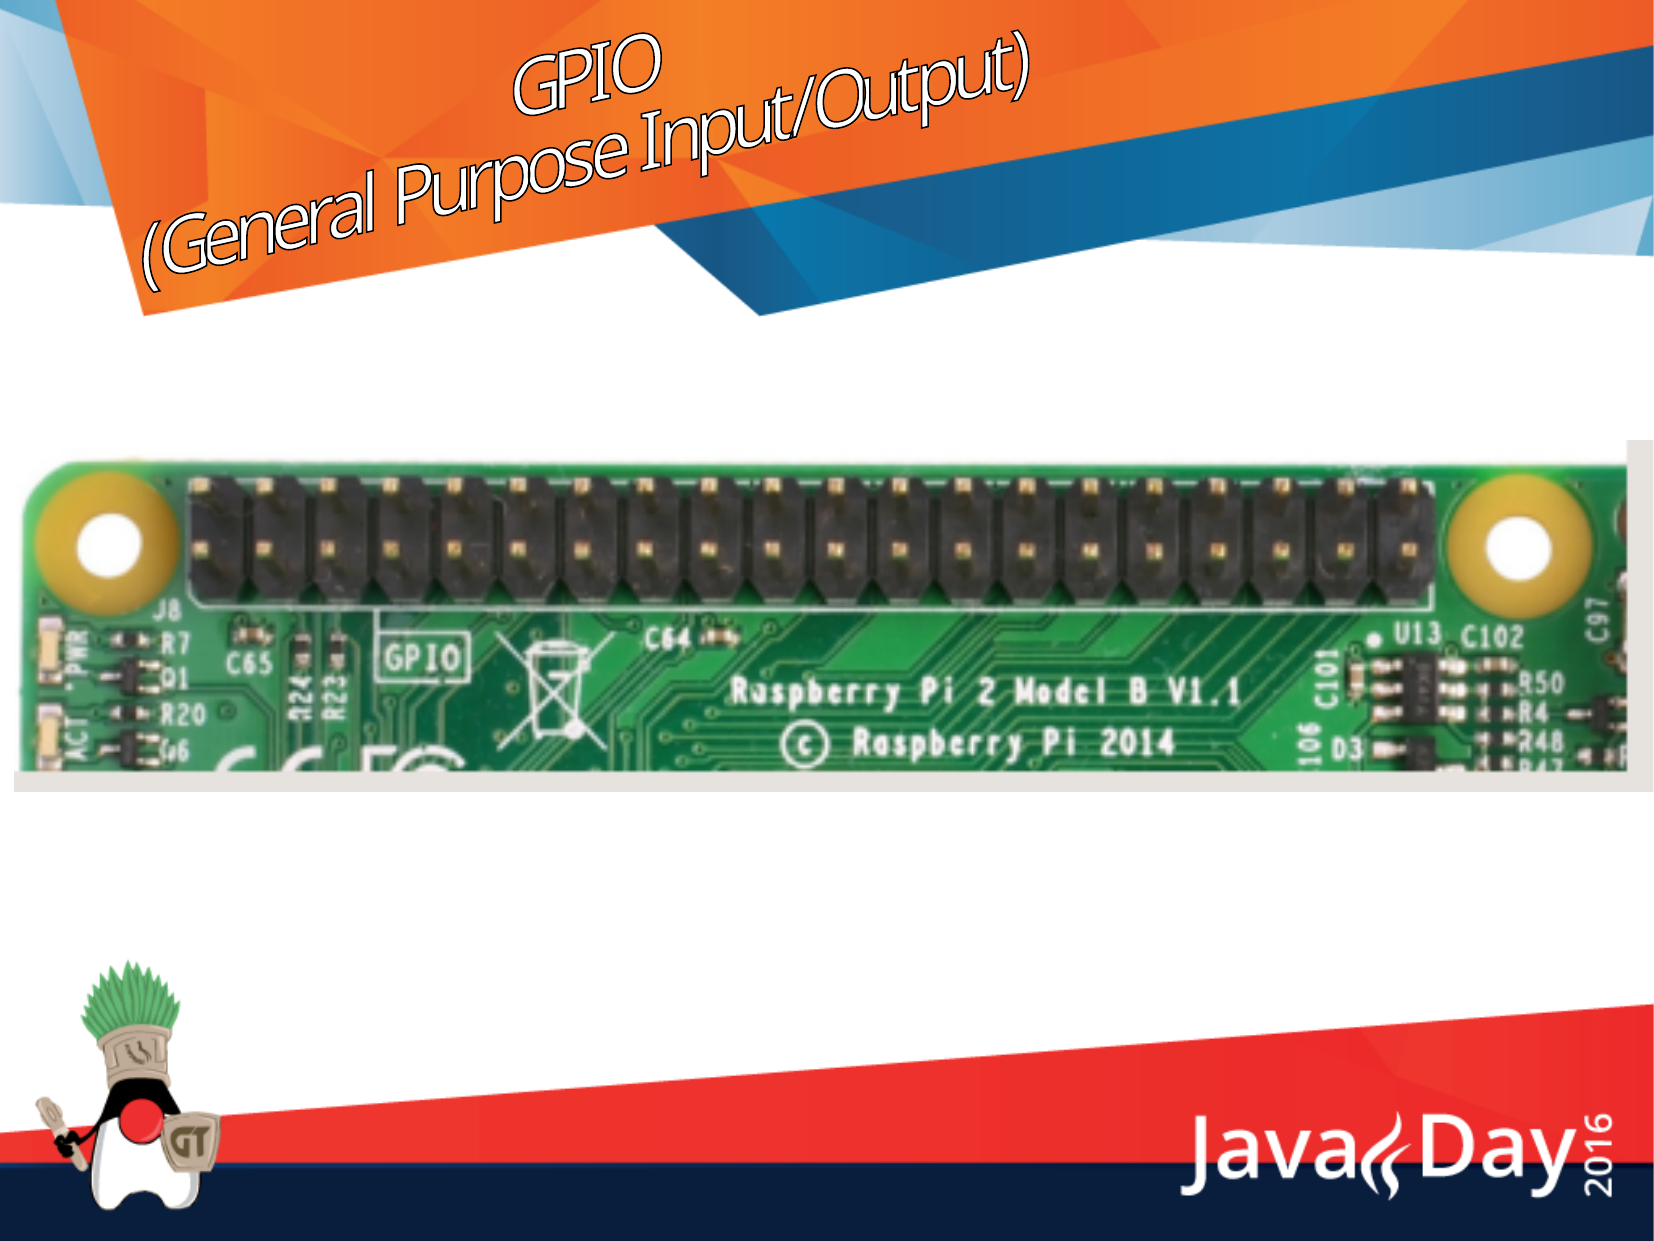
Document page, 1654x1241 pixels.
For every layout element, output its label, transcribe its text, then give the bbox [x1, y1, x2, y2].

text_box GPIO (General Purpose Input/Output) [142, 220, 160, 293]
text_box GPIO (General Purpose Input/Output) [921, 38, 1014, 129]
text_box GPIO (General Purpose Input/Output) [1011, 30, 1029, 102]
text_box GPIO (General Purpose Input/Output) [240, 204, 309, 261]
text_box GPIO (General Purpose Input/Output) [641, 109, 661, 172]
picture [0, 0, 1654, 1241]
text_box GPIO (General Purpose Input/Output) [664, 117, 699, 167]
text_box GPIO (General Purpose Input/Output) [816, 59, 920, 129]
text_box GPIO (General Purpose Input/Output) [397, 163, 432, 226]
text_box GPIO (General Purpose Input/Output) [591, 40, 611, 103]
text_box GPIO (General Purpose Input/Output) [701, 75, 816, 178]
text_box GPIO (General Purpose Input/Output) [612, 33, 662, 94]
text_box GPIO (General Purpose Input/Output) [310, 191, 363, 245]
text_box GPIO (General Purpose Input/Output) [470, 133, 628, 223]
text_box GPIO (General Purpose Input/Output) [433, 166, 467, 216]
text_box GPIO (General Purpose Input/Output) [513, 48, 593, 116]
text_box GPIO (General Purpose Input/Output) [162, 212, 239, 274]
